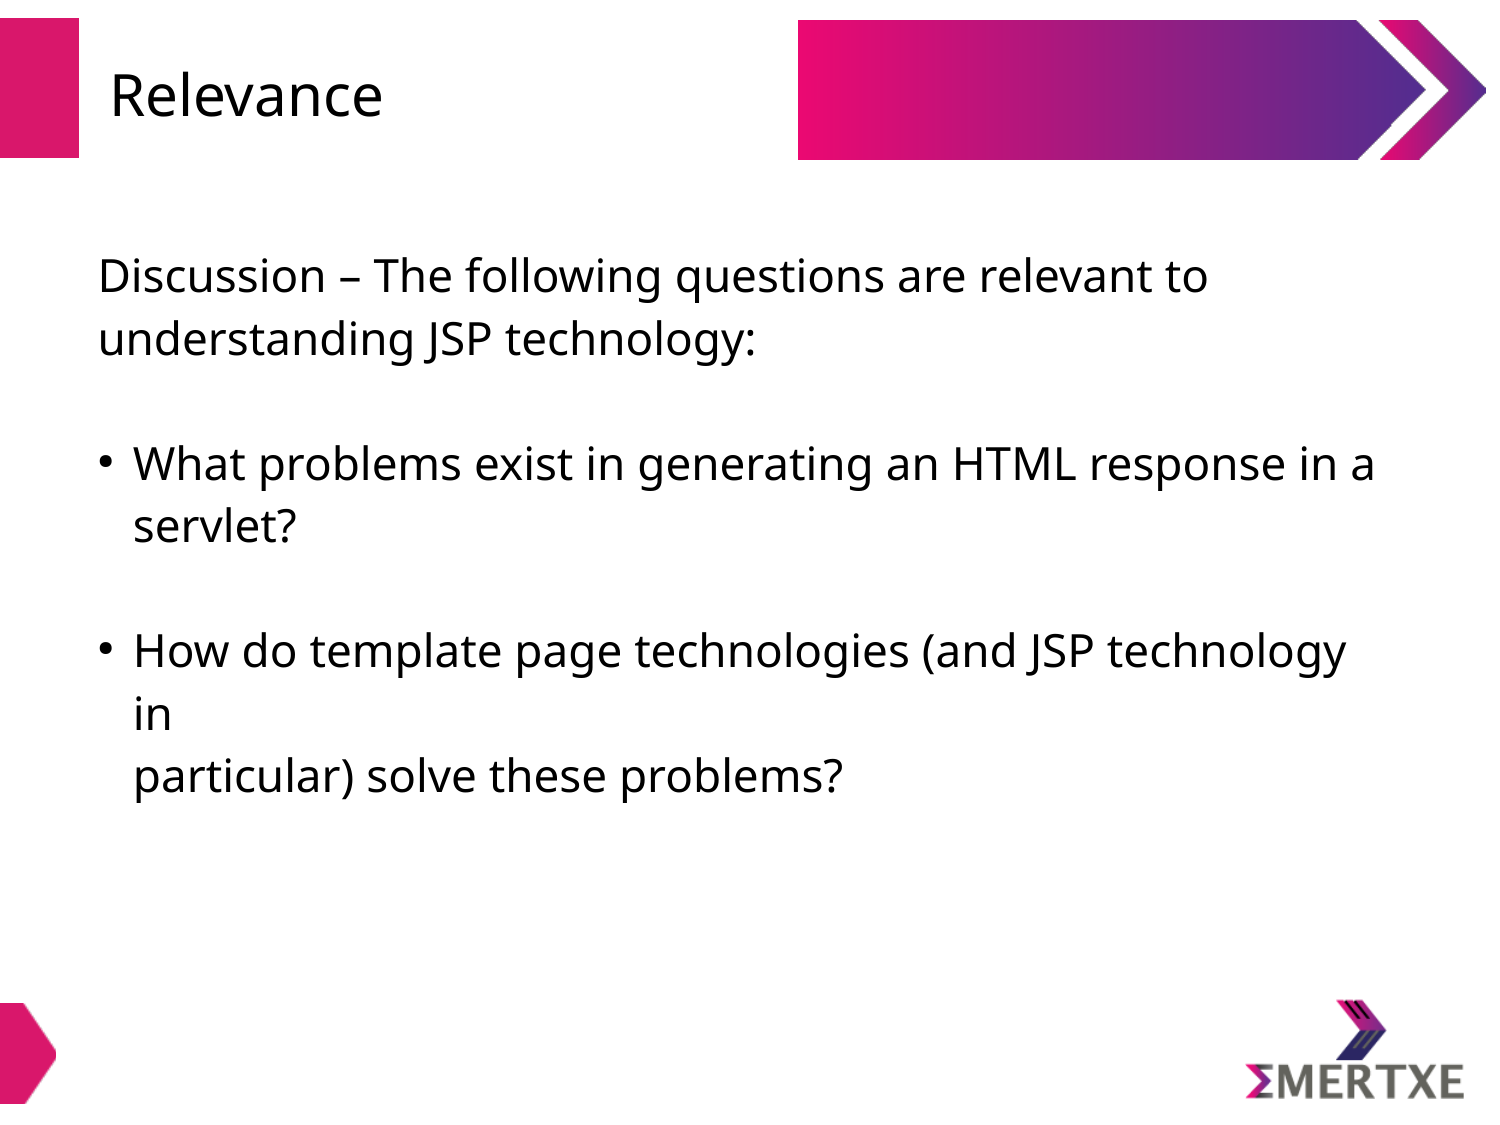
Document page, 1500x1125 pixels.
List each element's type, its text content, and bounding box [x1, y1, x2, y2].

picture [1245, 996, 1465, 1099]
text_box Relevance [94, 47, 733, 131]
text_box Discussion – The following questions are relevant to understanding JSP technology: What problems exist in generating an HTML response in a servlet? How do template page technologies (and JSP technology in particular) solve these problems? [82, 236, 1406, 733]
picture [798, 20, 1486, 160]
